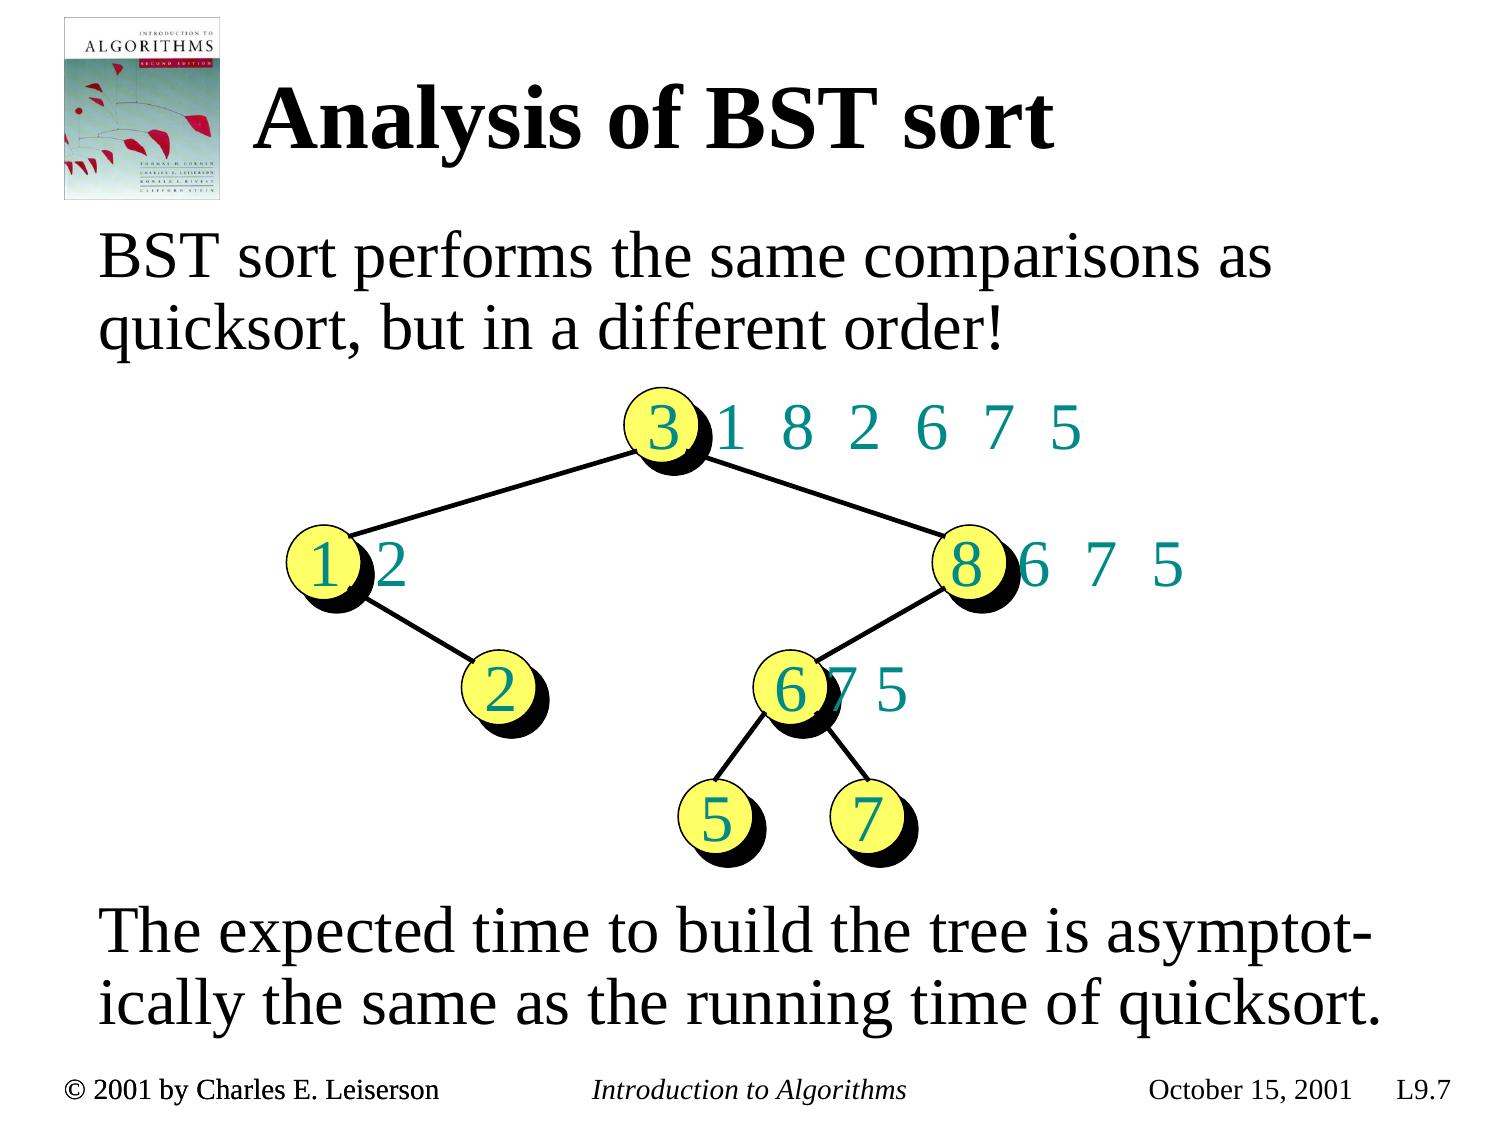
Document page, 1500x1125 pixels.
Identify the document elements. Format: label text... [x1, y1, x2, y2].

text_box 5 [685, 767, 749, 863]
text_box [932, 546, 936, 579]
text_box 2 [470, 637, 534, 733]
text_box 1 2 [293, 512, 424, 608]
picture [64, 17, 220, 200]
text_box [749, 799, 753, 834]
text_box BST sort performs the same comparisons as quicksort, but in a different order! [83, 212, 1417, 372]
text_box [461, 663, 470, 712]
text_box [900, 797, 906, 836]
text_box October 15, 2001 L9.<number> [1025, 1062, 1467, 1113]
text_box Introduction to Algorithms [577, 1062, 923, 1113]
text_box 6 7 5 [760, 637, 924, 733]
text_box [286, 541, 293, 584]
text_box [830, 796, 836, 837]
text_box Analysis of BST sort [237, 24, 1476, 213]
text_box 3 1 8 2 6 7 5 [633, 374, 1099, 471]
text_box [678, 794, 685, 838]
text_box [753, 665, 760, 709]
text_box The expected time to build the tree is asymptot-ically the same as the running time of quicksort. [83, 887, 1417, 1047]
text_box 8 6 7 5 [936, 512, 1201, 608]
text_box 7 [836, 767, 900, 863]
text_box [623, 400, 633, 449]
